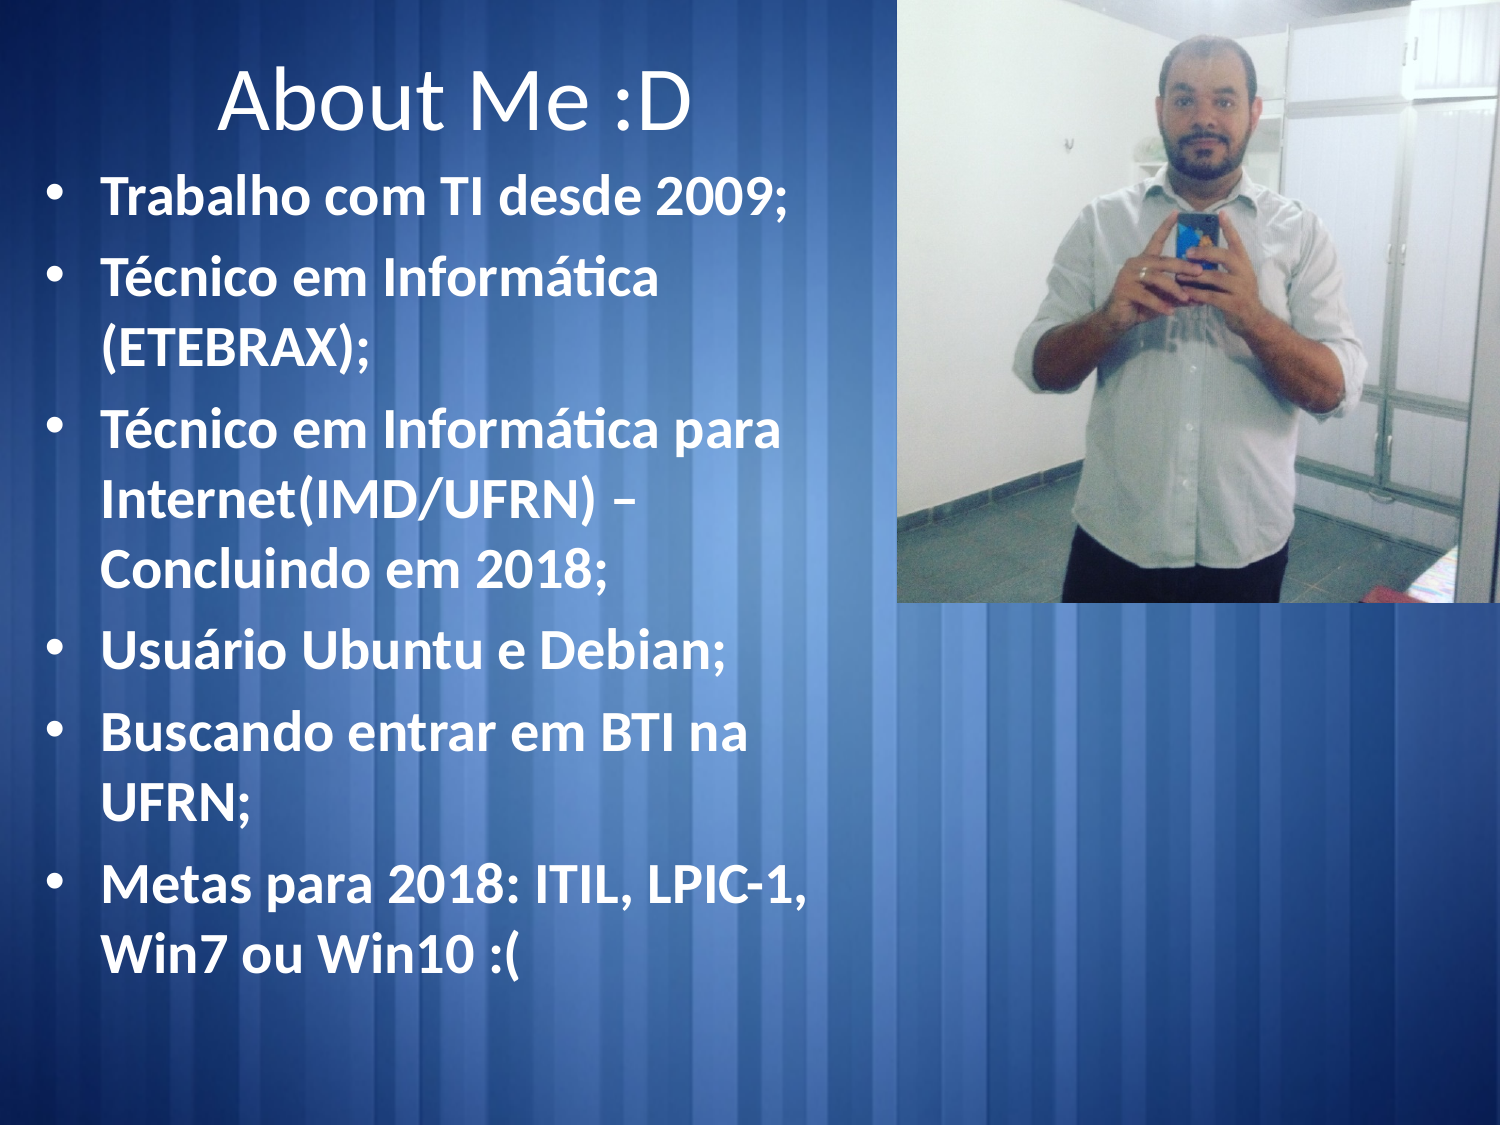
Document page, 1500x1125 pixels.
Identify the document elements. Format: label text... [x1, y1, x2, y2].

picture [0, 0, 1500, 1125]
title About Me :D [17, 0, 894, 188]
list Trabalho com TI desde 2009; Técnico em Informática (ETEBRAX); Técnico em Informática para Internet(IMD/UFRN) – Concluindo em 2018; Usuário Ubuntu e Debian; Buscando entrar em BTI na UFRN; Metas para 2018: ITIL, LPIC-1, Win7 ou Win10 :( [29, 149, 857, 1118]
